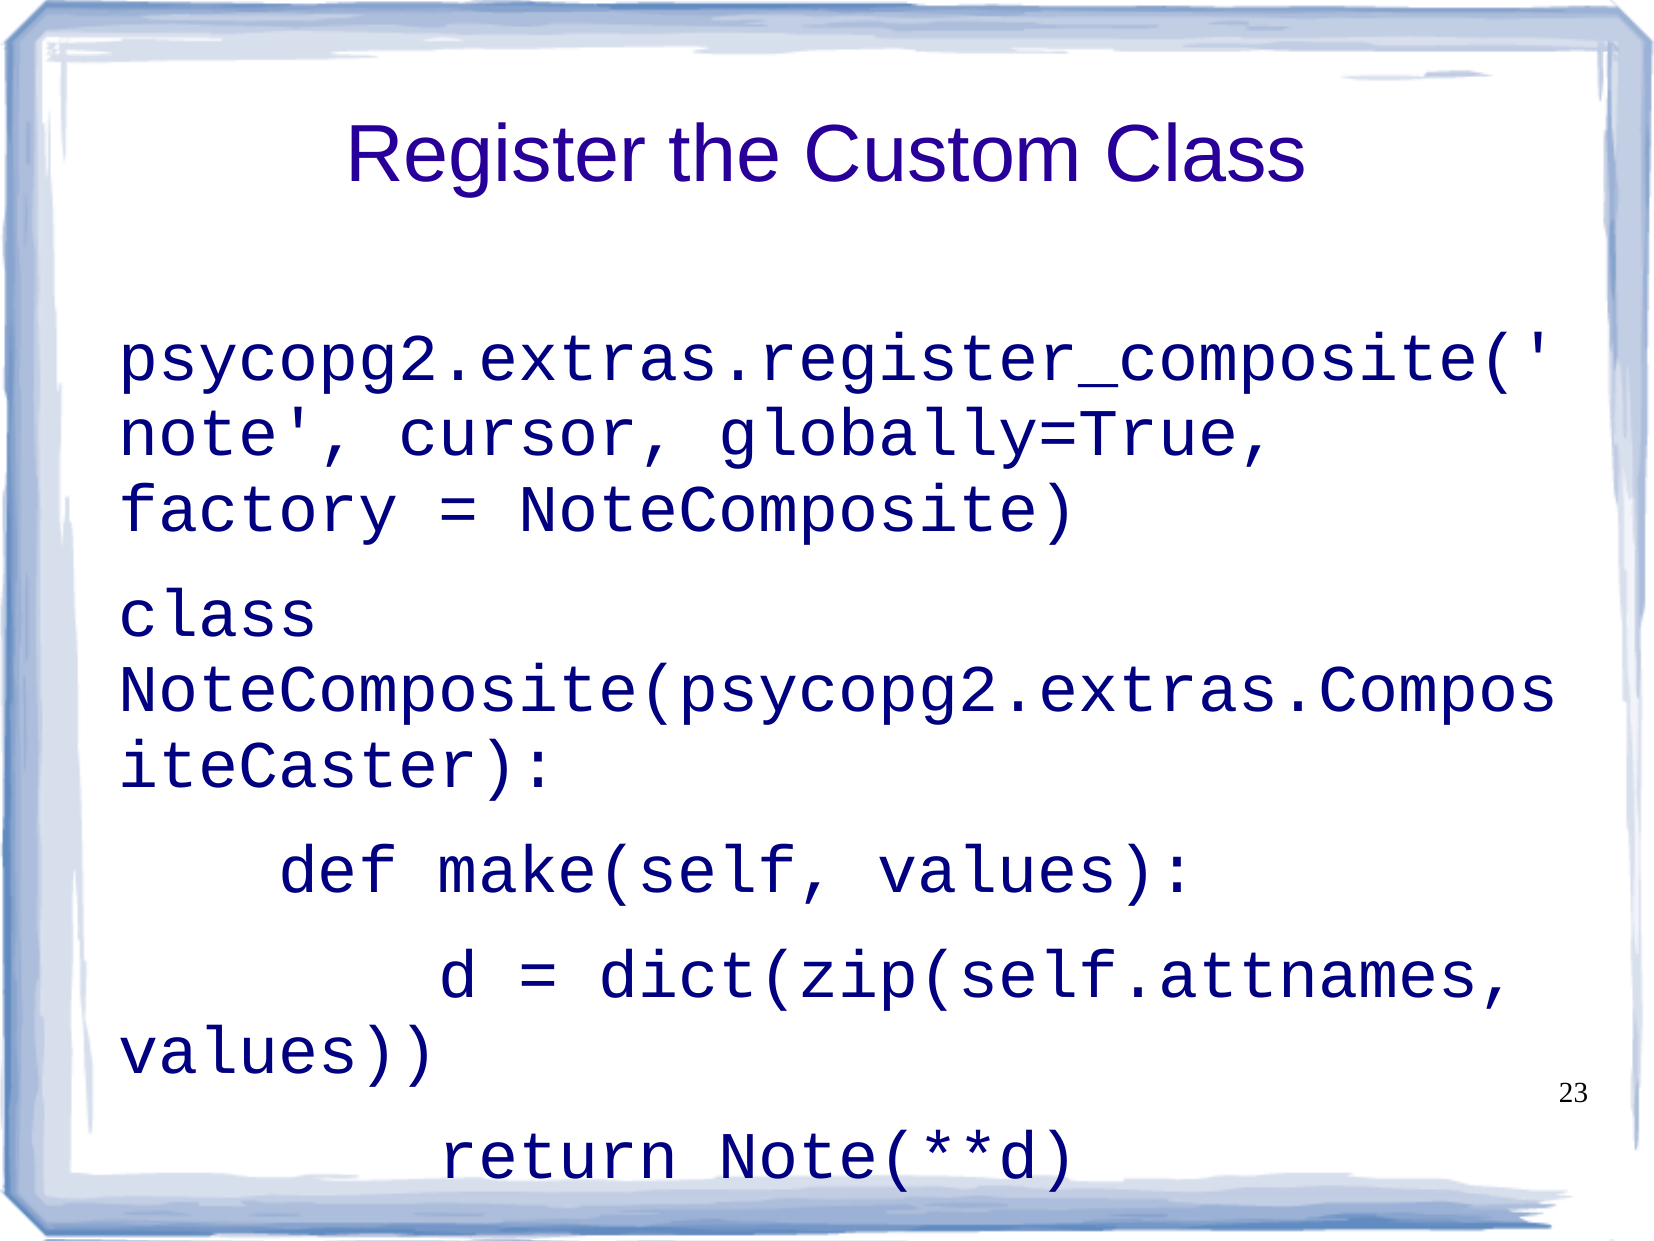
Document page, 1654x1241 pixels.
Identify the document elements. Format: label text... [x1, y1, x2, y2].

picture [0, 0, 1654, 1241]
title Register the Custom Class [82, 49, 1571, 257]
list psycopg2.extras.register_composite('note', cursor, globally=True, factory = NoteComposite) class NoteComposite(psycopg2.extras.CompositeCaster): def make(self, values): d = dict(zip(self.attnames, values)) return Note(**d) [118, 324, 1571, 1241]
